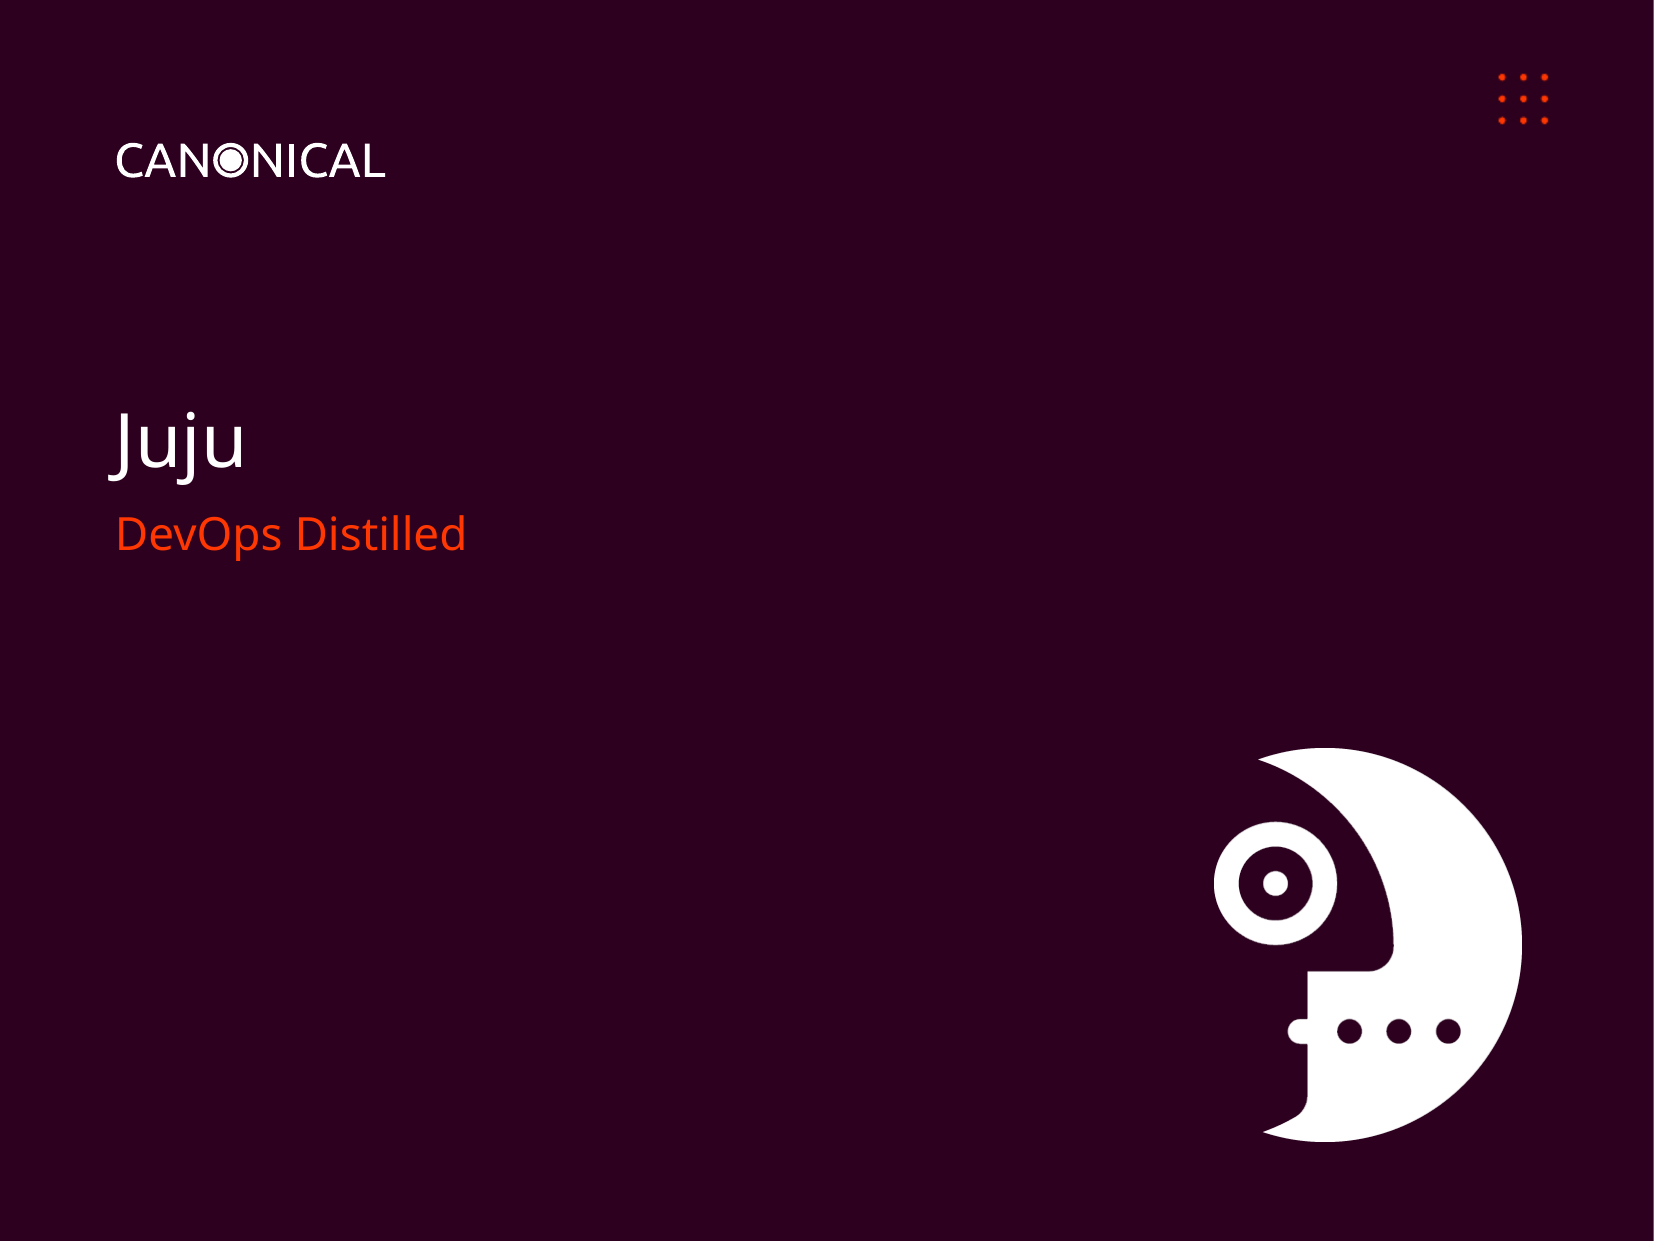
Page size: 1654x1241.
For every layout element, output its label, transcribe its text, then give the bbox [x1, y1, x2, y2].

picture [0, 0, 1654, 1241]
title Juju DevOps Distilled [114, 293, 1293, 637]
